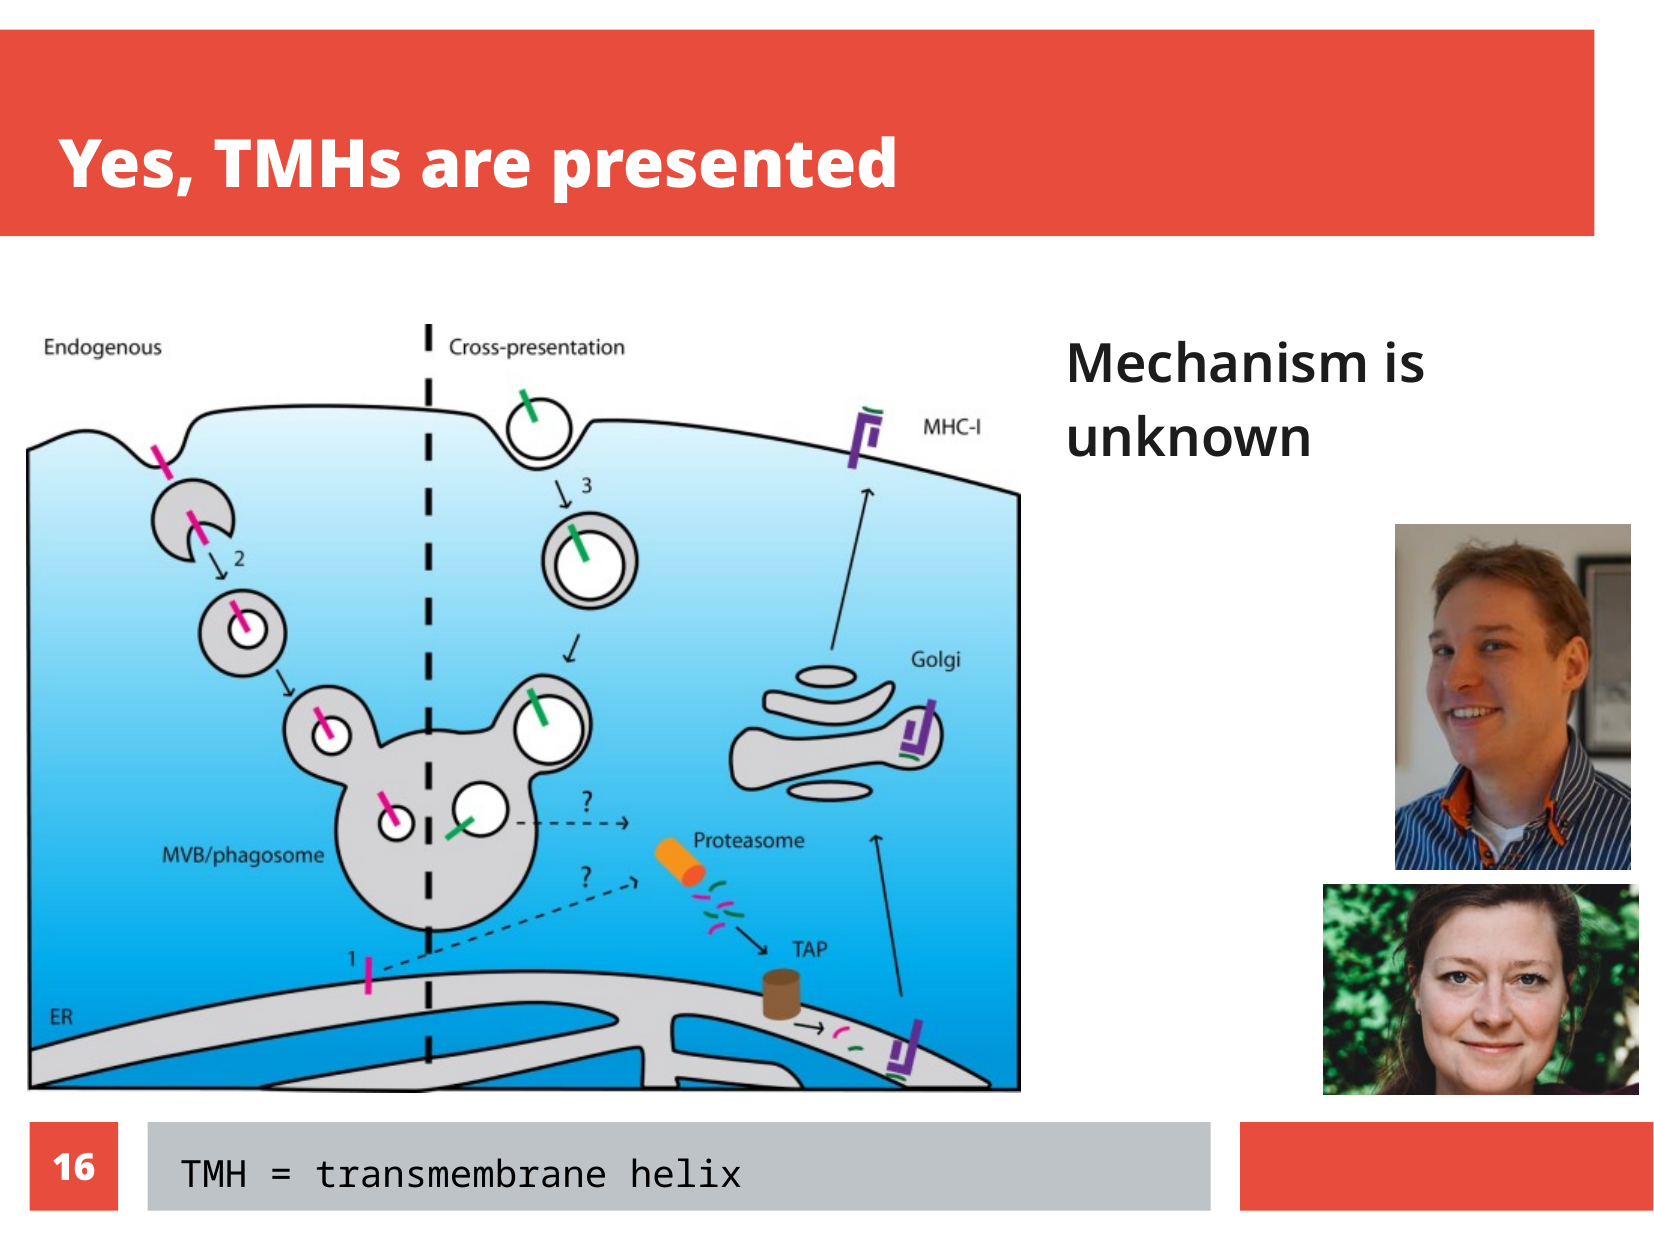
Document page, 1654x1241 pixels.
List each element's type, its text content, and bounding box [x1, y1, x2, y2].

text_box TMH = transmembrane helix [165, 1140, 738, 1199]
list Mechanism is unknown [1065, 324, 1565, 1093]
title Yes, TMHs are presented [59, 59, 1595, 207]
picture [26, 324, 1021, 1093]
picture [1395, 524, 1631, 871]
picture [1323, 884, 1639, 1096]
